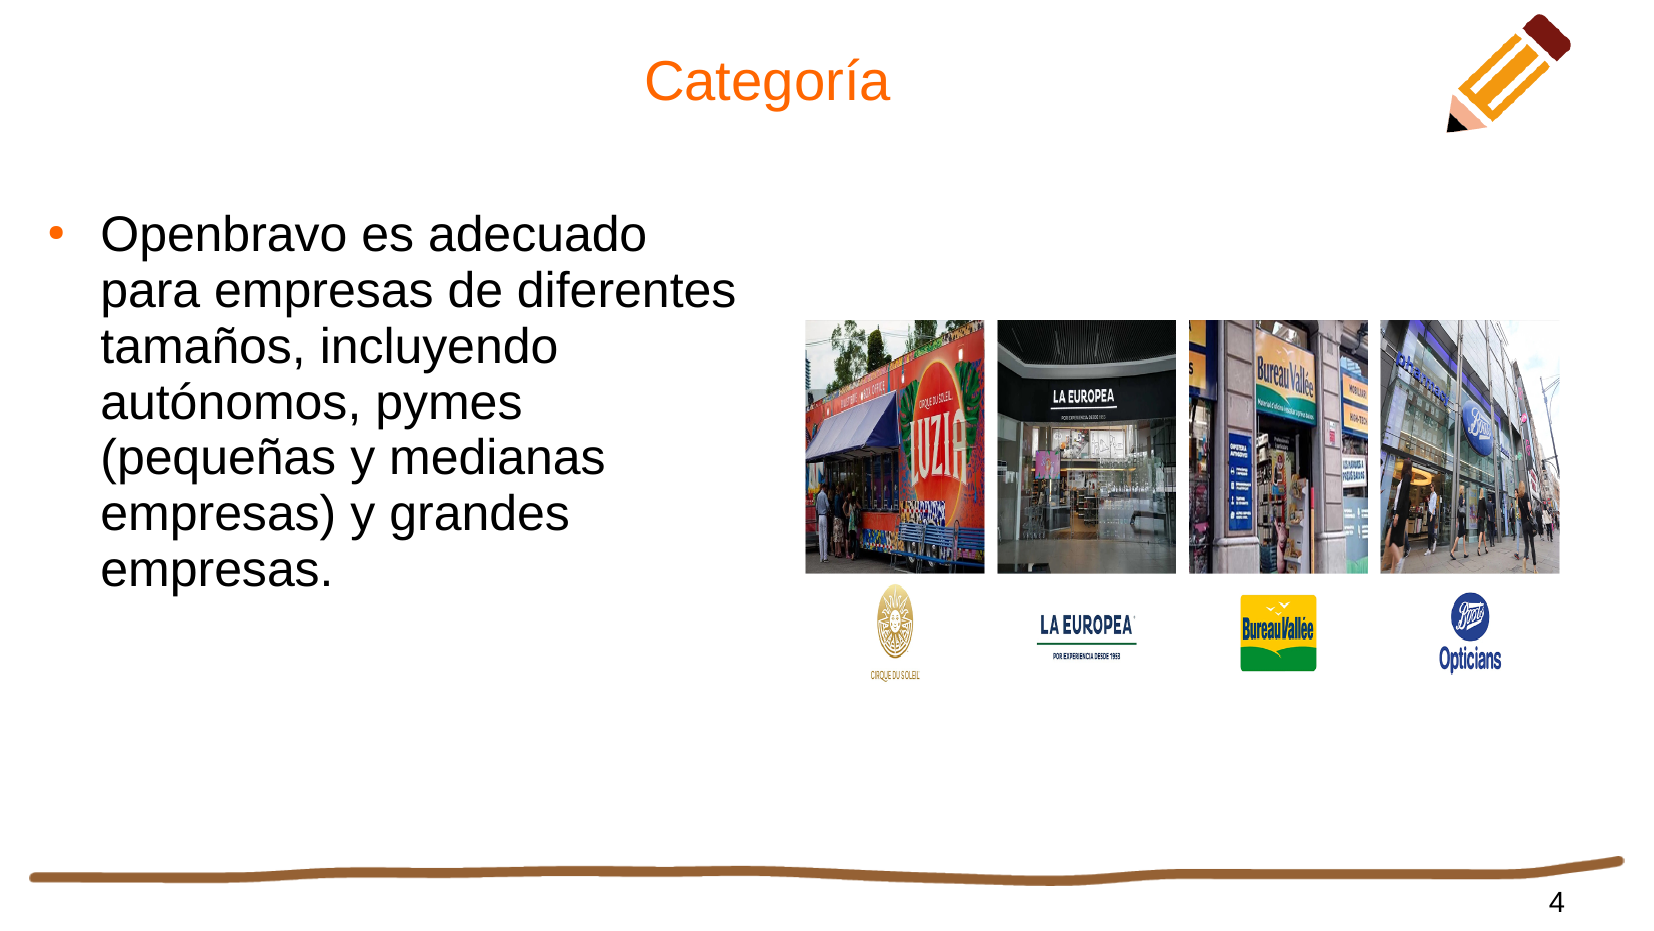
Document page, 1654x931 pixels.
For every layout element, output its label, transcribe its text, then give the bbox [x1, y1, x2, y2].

picture [1446, 14, 1571, 133]
list Openbravo es adecuado para empresas de diferentes tamaños, incluyendo autónomos, pymes (pequeñas y medianas empresas) y grandes empresas. [29, 206, 750, 857]
picture [29, 856, 1625, 886]
picture [768, 256, 1566, 709]
title Categoría [88, 29, 1447, 133]
